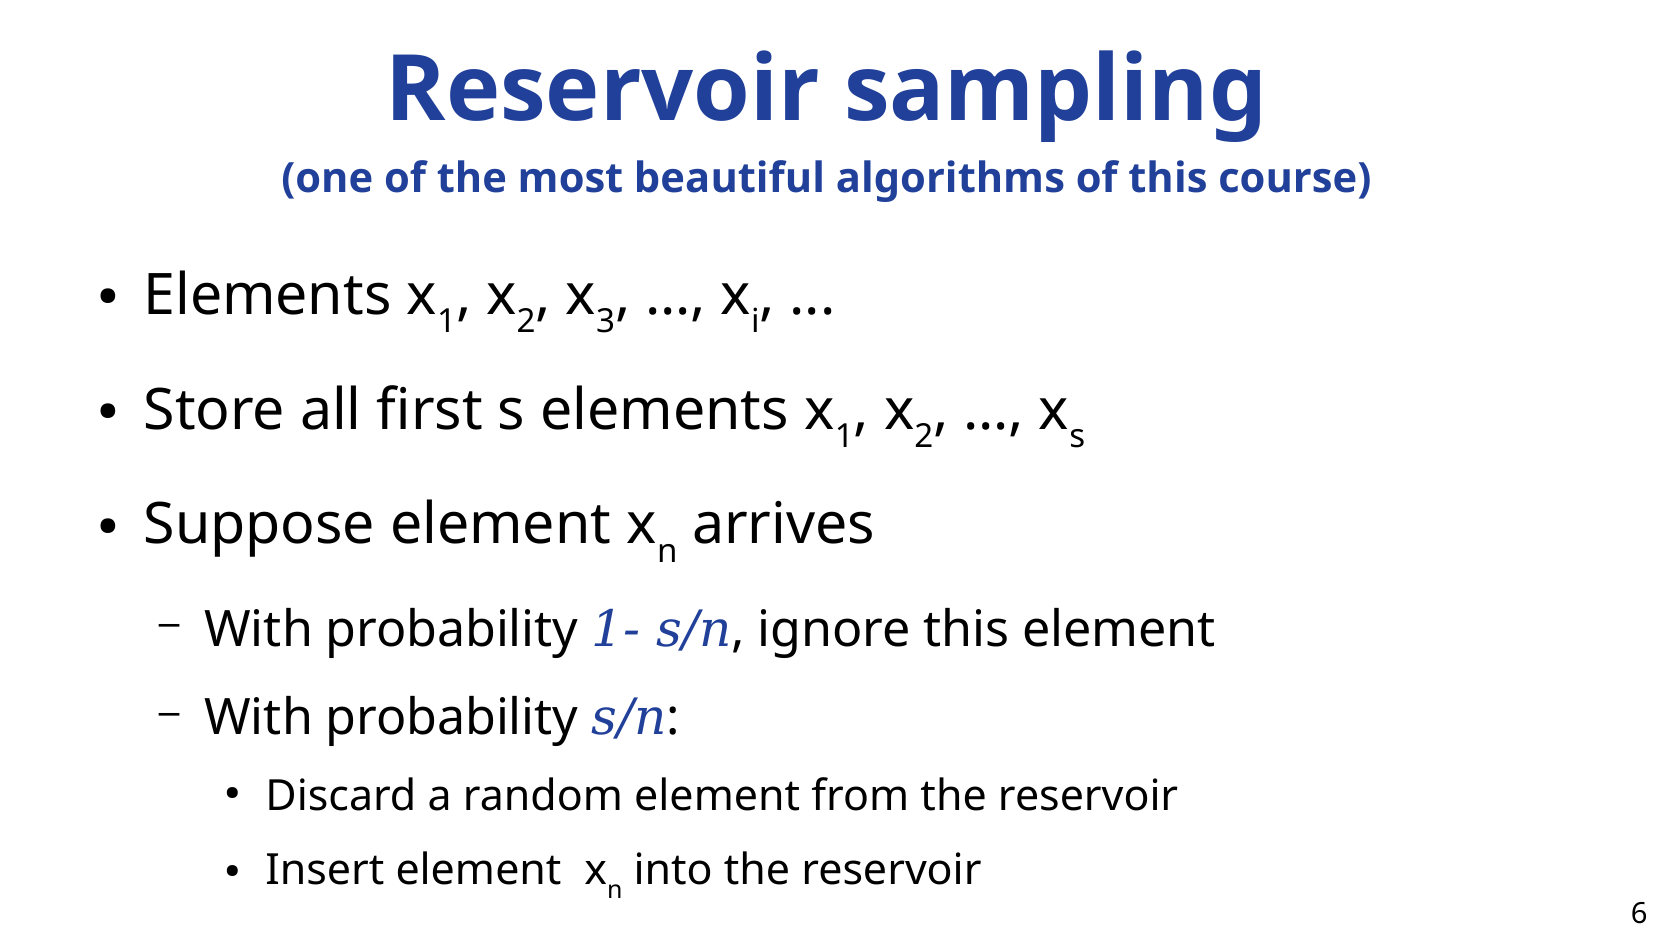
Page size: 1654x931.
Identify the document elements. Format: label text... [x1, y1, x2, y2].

list Elements x1, x2, x3, …, xi, ... Store all first s elements x1, x2, …, xs Suppose element xn arrives With probability 1- s/n, ignore this element With probability s/n: Discard a random element from the reservoir Insert element xn into the reservoir [82, 253, 1571, 910]
title Reservoir sampling (one of the most beautiful algorithms of this course) [82, 1, 1571, 225]
